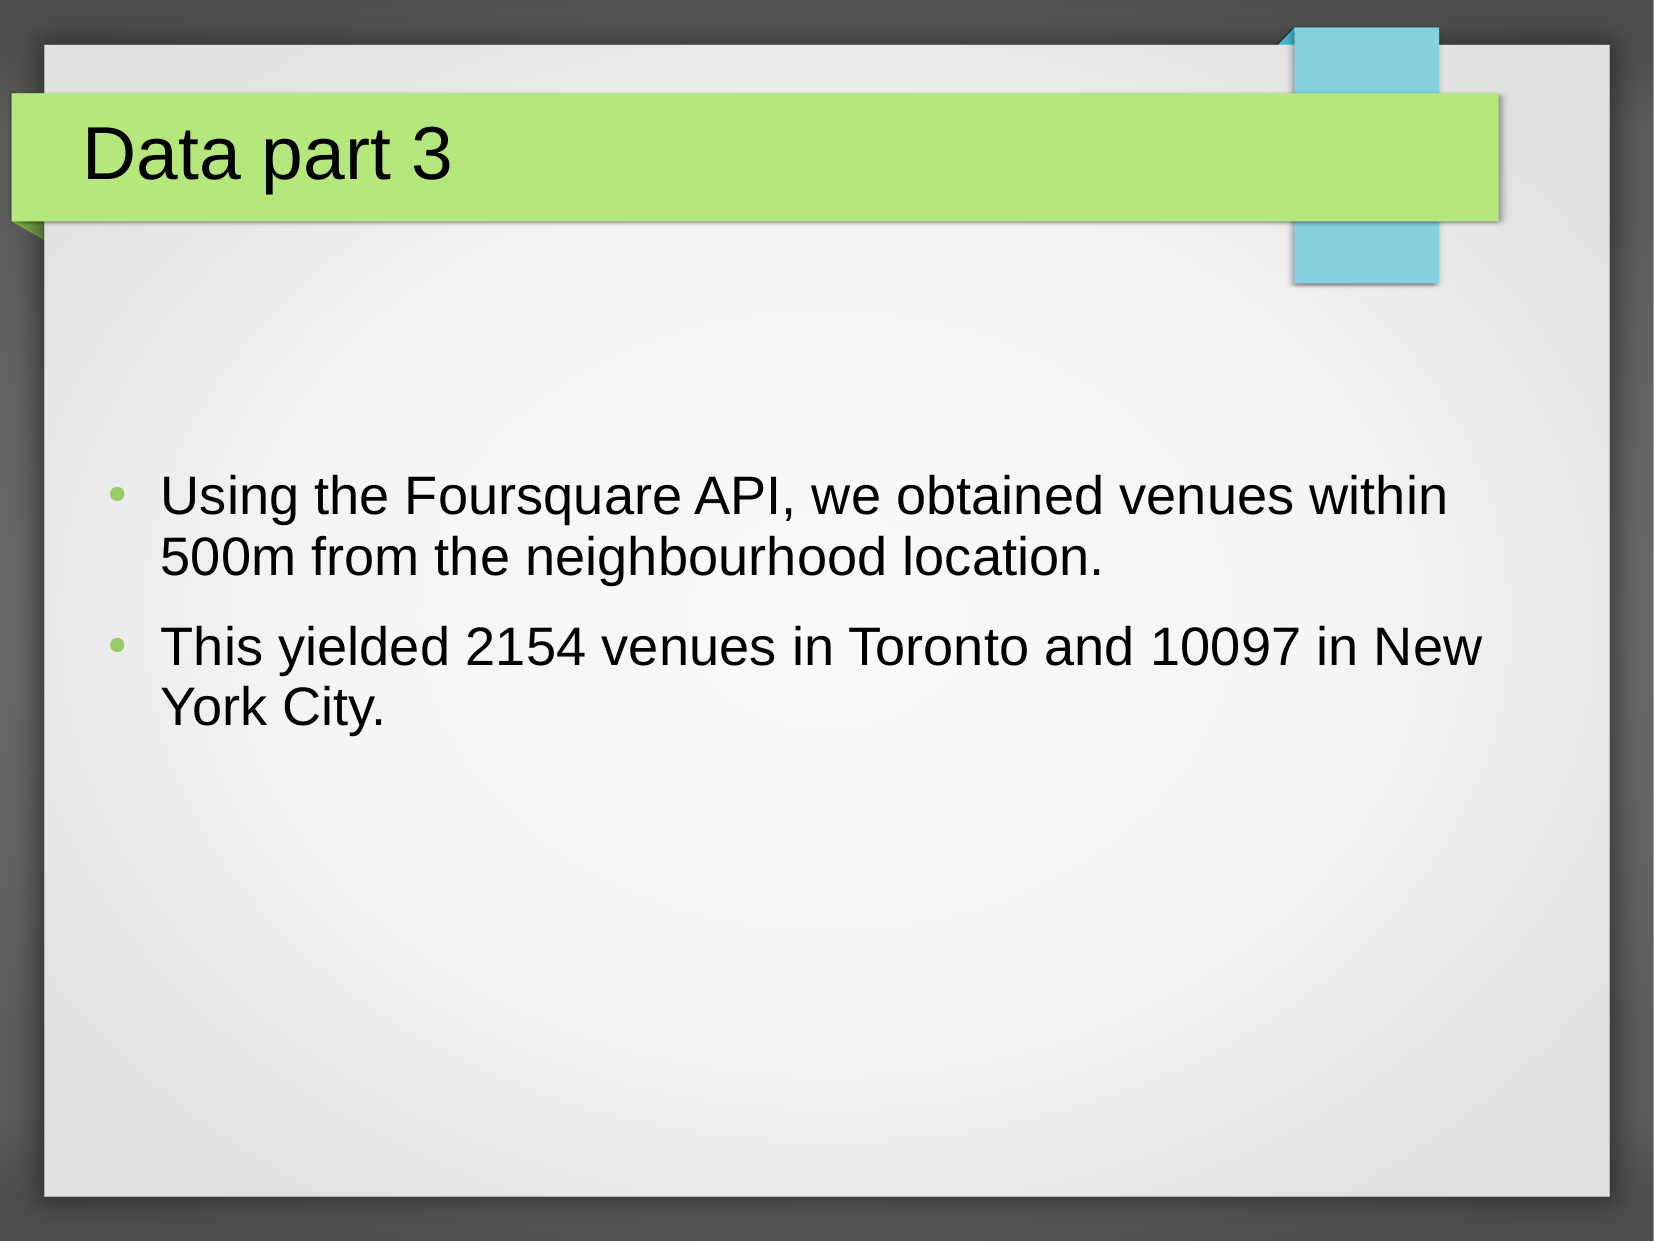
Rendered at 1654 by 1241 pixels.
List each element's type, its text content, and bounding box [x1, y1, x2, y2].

list Using the Foursquare API, we obtained venues within 500m from the neighbourhood location. This yielded 2154 venues in Toronto and 10097 in New York City. [90, 465, 1579, 1186]
title Data part 3 [82, 94, 1264, 213]
picture [0, 0, 1654, 1241]
